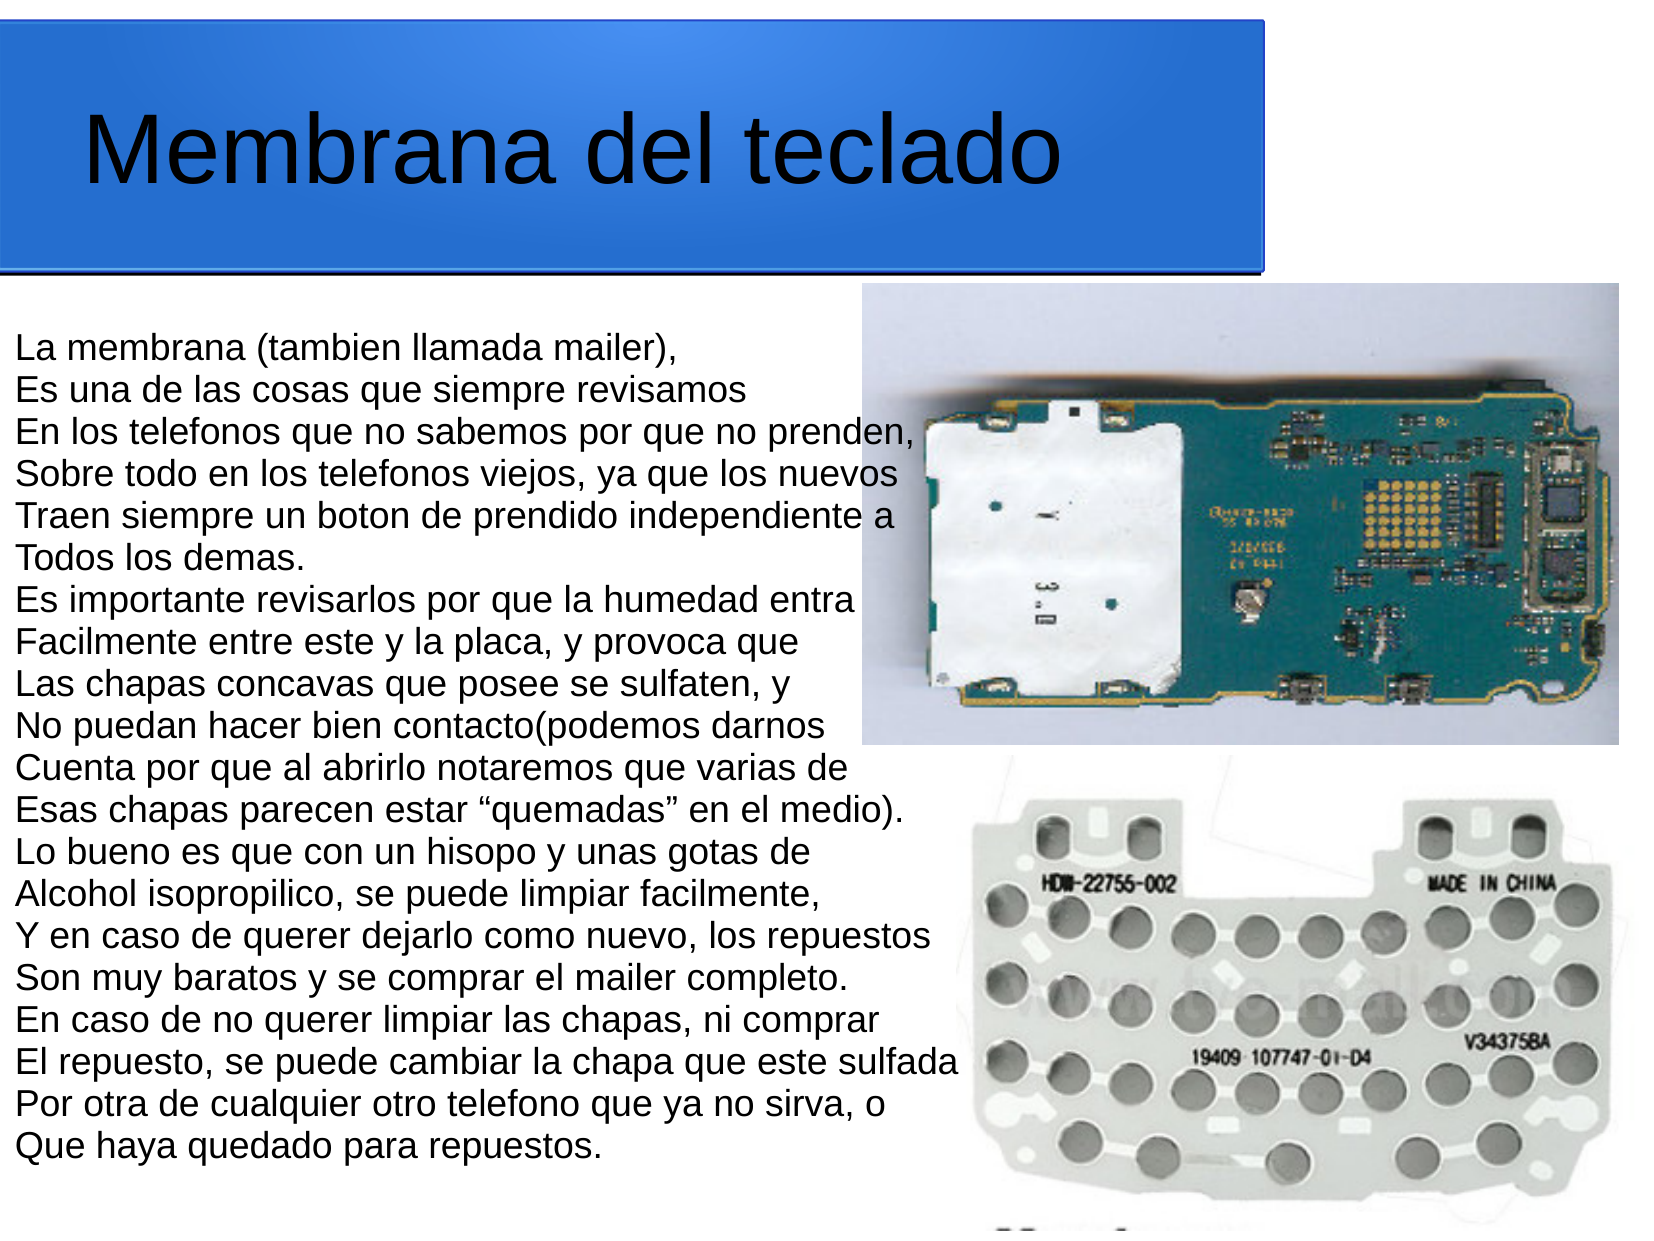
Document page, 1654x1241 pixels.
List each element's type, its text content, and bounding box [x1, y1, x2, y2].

text_box La membrana (tambien llamada mailer), Es una de las cosas que siempre revisamos En los telefonos que no sabemos por que no prenden, Sobre todo en los telefonos viejos, ya que los nuevos Traen siempre un boton de prendido independiente a Todos los demas. Es importante revisarlos por que la humedad entra Facilmente entre este y la placa, y provoca que Las chapas concavas que posee se sulfaten, y No puedan hacer bien contacto(podemos darnos Cuenta por que al abrirlo notaremos que varias de Esas chapas parecen estar “quemadas” en el medio). Lo bueno es que con un hisopo y unas gotas de Alcohol isopropilico, se puede limpiar facilmente, Y en caso de querer dejarlo como nuevo, los repuestos Son muy baratos y se comprar el mailer completo. En caso de no querer limpiar las chapas, ni comprar El repuesto, se puede cambiar la chapa que este sulfada Por otra de cualquier otro telefono que ya no sirva, o Que haya quedado para repuestos. [0, 318, 1022, 1198]
title Membrana del teclado [82, 47, 1235, 252]
picture [862, 283, 1619, 745]
picture [956, 755, 1644, 1231]
